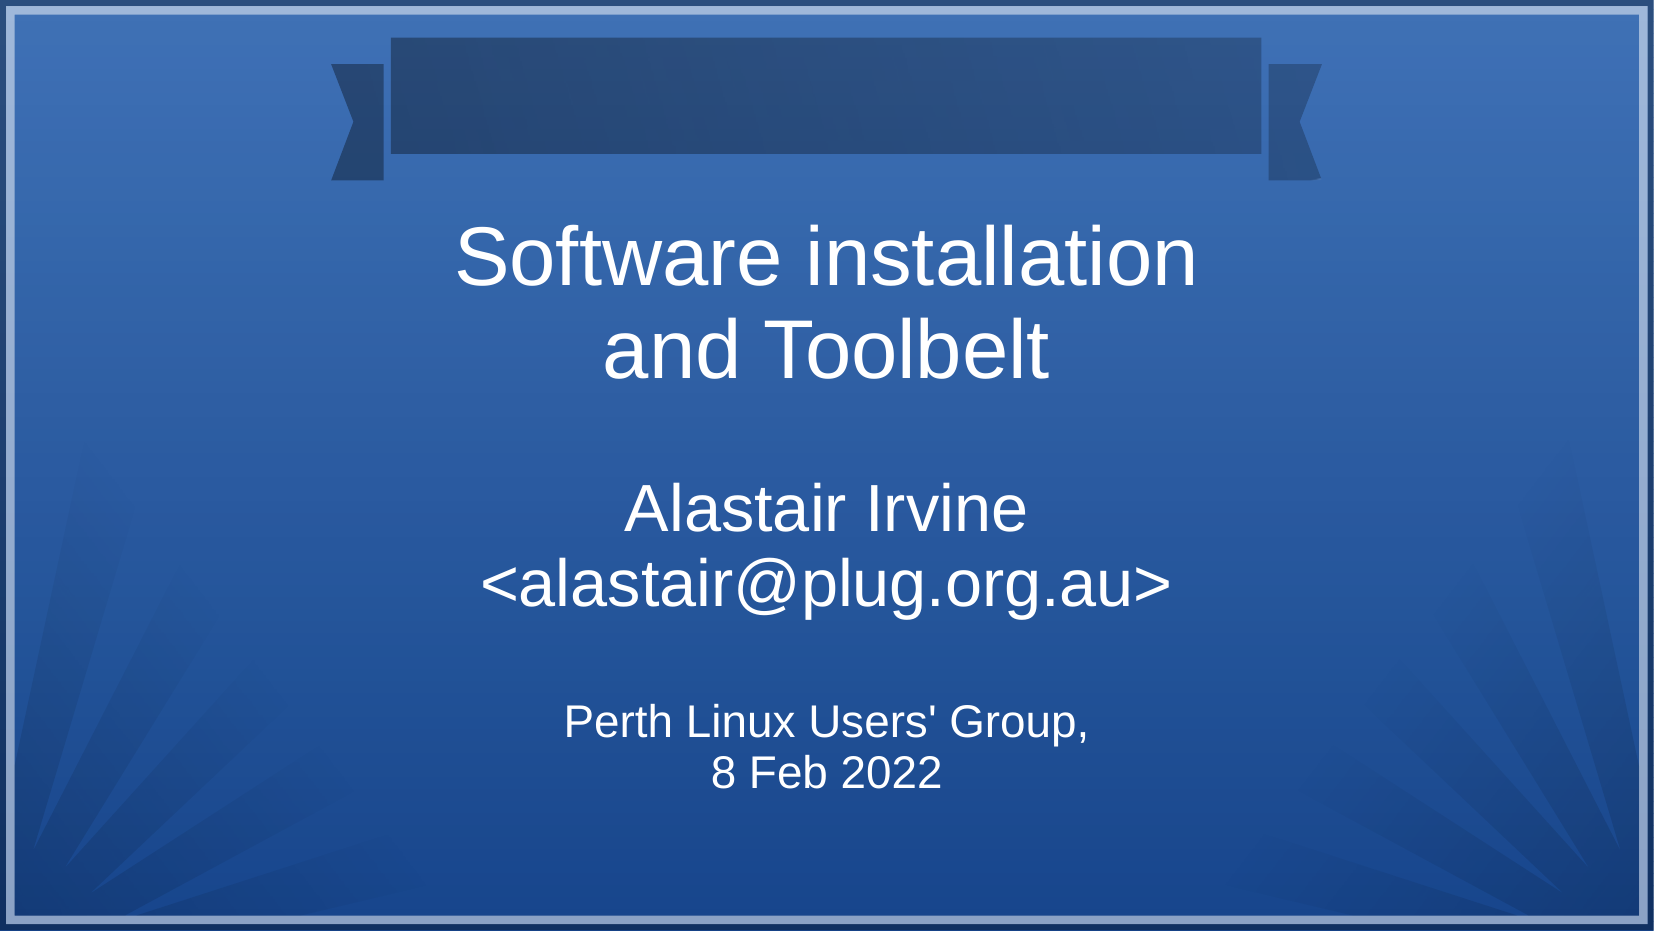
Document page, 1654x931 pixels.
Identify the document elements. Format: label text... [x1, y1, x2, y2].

subtitle Software installation and Toolbelt Alastair Irvine <alastair@plug.org.au> Perth Linux Users' Group, 8 Feb 2022 [389, 210, 1264, 799]
